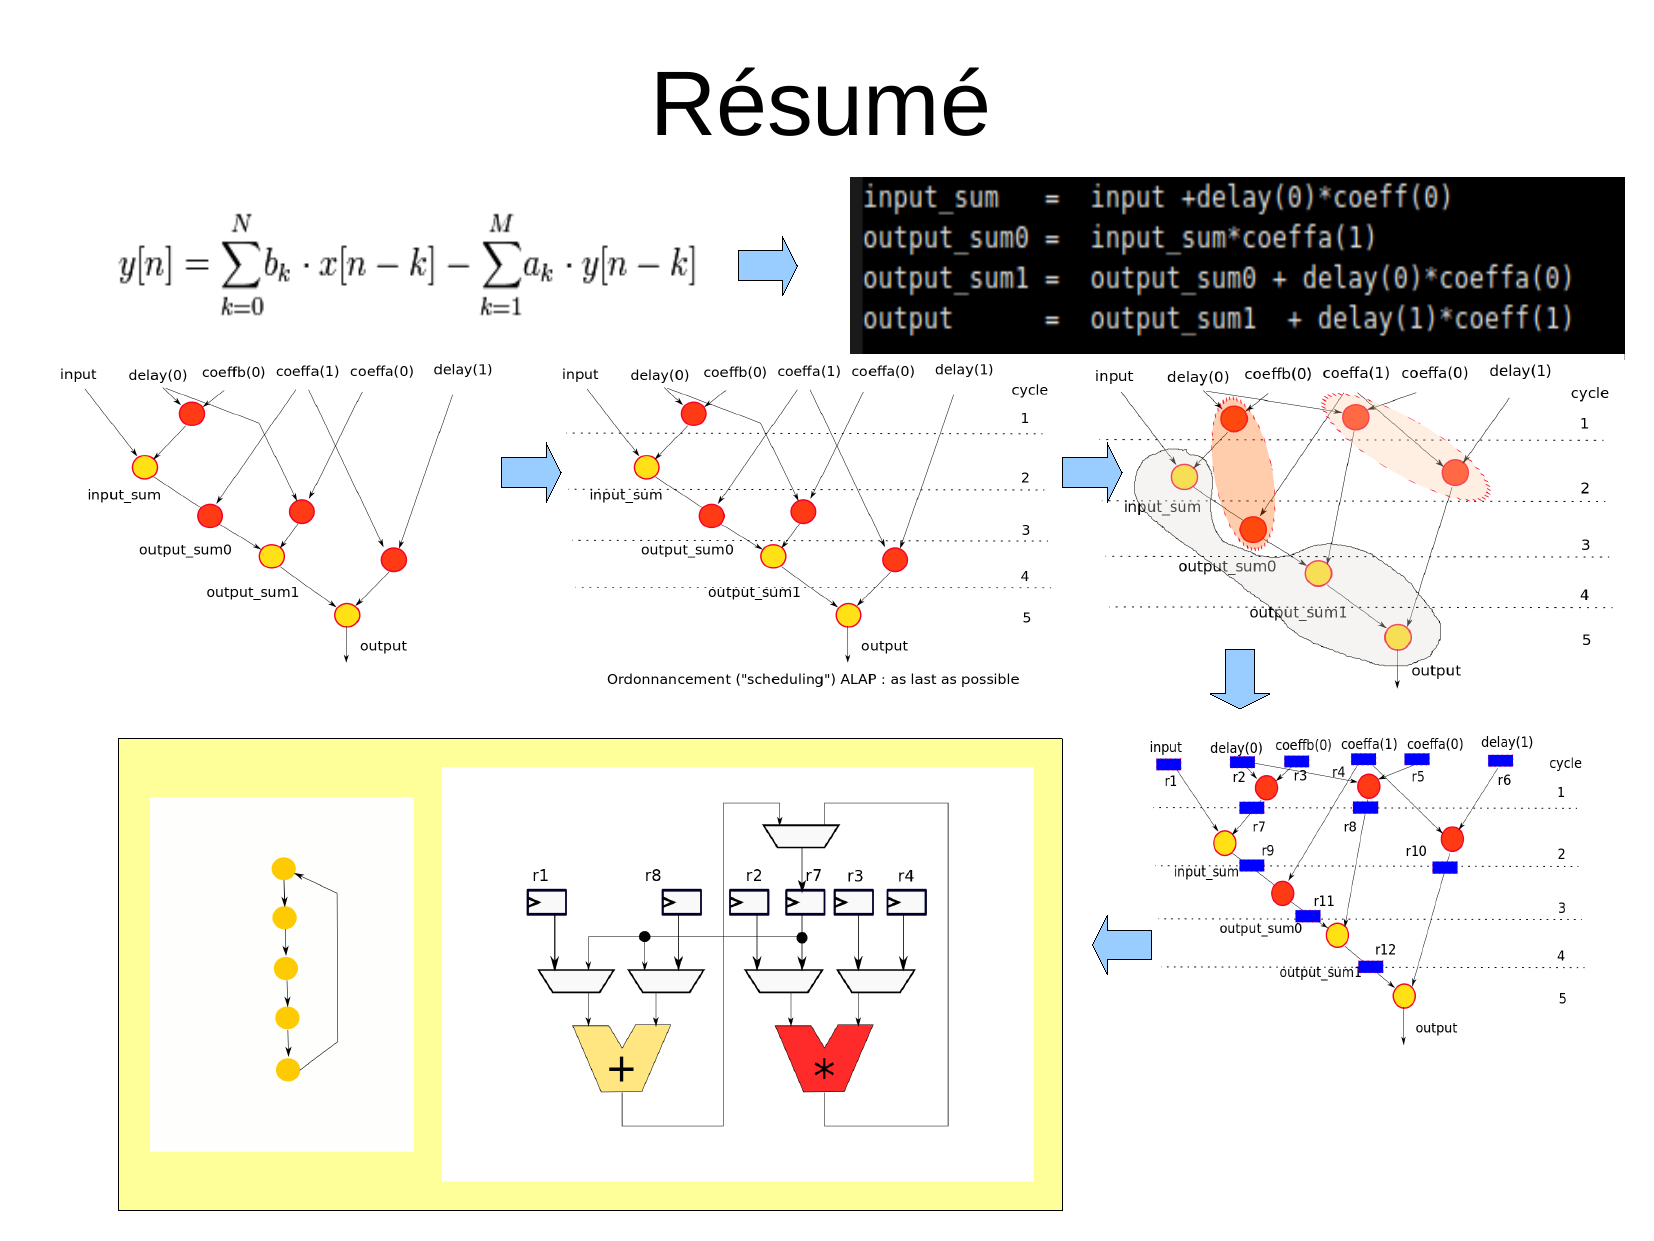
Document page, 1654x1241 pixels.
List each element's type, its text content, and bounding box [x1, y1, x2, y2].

title Résumé [76, 0, 1565, 208]
text_box [118, 738, 1063, 1211]
text_box [1210, 649, 1270, 709]
picture [29, 177, 1625, 1093]
picture [150, 797, 414, 1152]
text_box [1092, 915, 1152, 975]
picture [442, 767, 1034, 1182]
text_box [738, 236, 798, 296]
text_box [1062, 442, 1123, 503]
text_box [501, 442, 562, 503]
